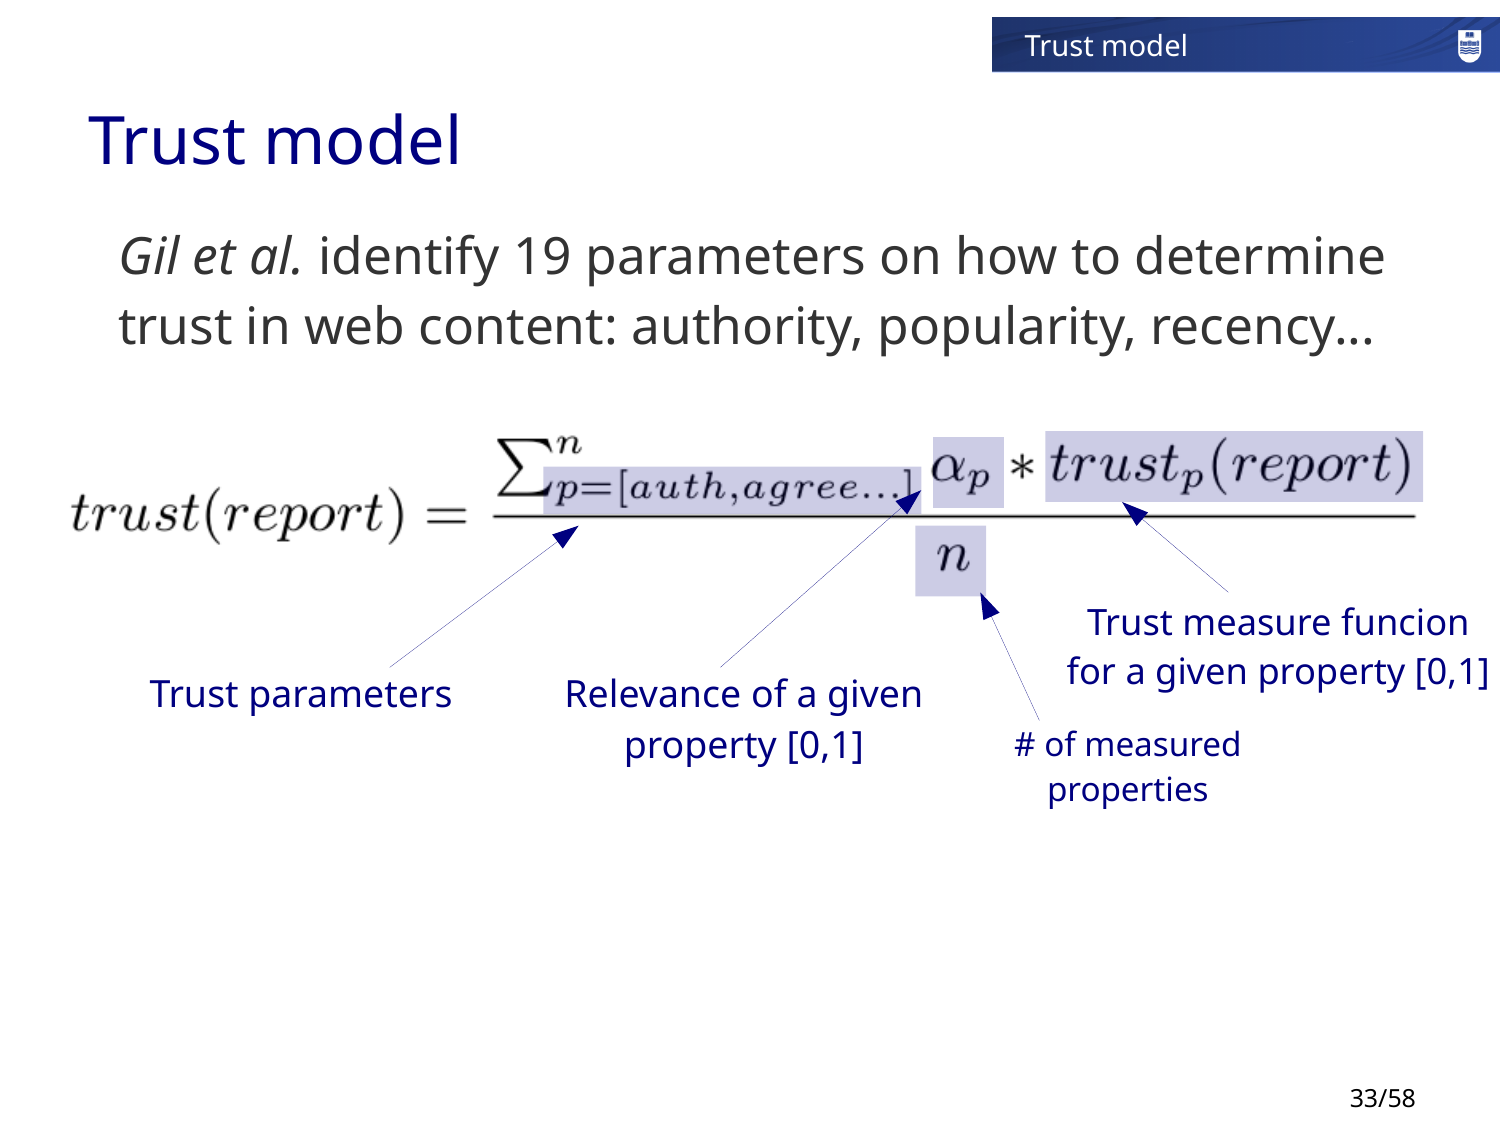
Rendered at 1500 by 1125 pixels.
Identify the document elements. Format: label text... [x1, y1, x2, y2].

text_box Trust measure funcion for a given property [0,1] [1062, 596, 1495, 697]
text_box [933, 437, 1004, 508]
text_box Trust parameters [141, 667, 461, 721]
text_box [1045, 431, 1424, 502]
text_box Gil et al. identify 19 parameters on how to determine trust in web content: authority, popularity, recency... [118, 219, 1465, 361]
text_box [543, 466, 922, 514]
text_box Trust model [1009, 17, 1483, 67]
text_box Relevance of a given property [0,1] [561, 667, 928, 833]
picture [992, 17, 1500, 73]
text_box # of measured properties [944, 720, 1312, 886]
text_box [915, 525, 987, 597]
picture [35, 407, 1453, 593]
title Trust model [2, 99, 1365, 177]
